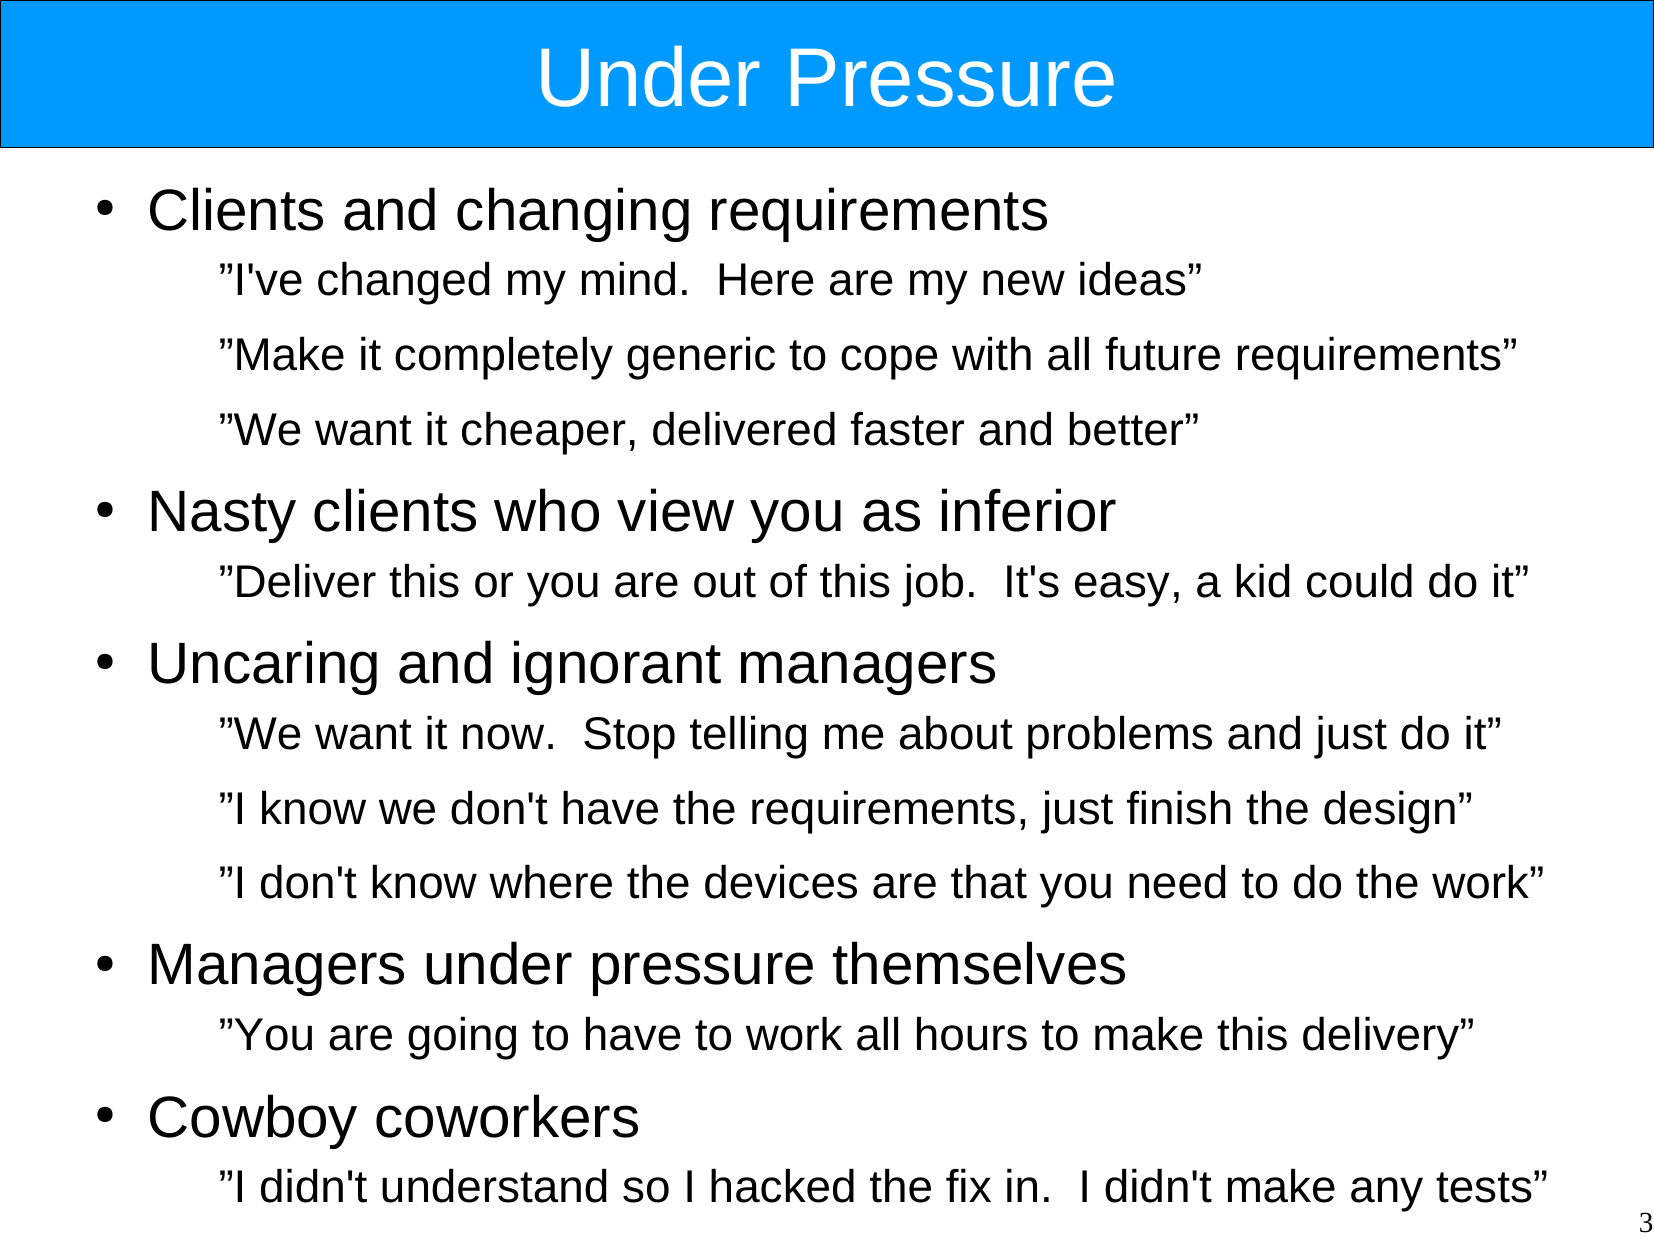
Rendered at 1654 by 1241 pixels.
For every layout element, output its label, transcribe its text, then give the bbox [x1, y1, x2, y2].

title Under Pressure [82, 21, 1571, 135]
list Clients and changing requirements ”I've changed my mind. Here are my new ideas” ”Make it completely generic to cope with all future requirements” ”We want it cheaper, delivered faster and better” Nasty clients who view you as inferior ”Deliver this or you are out of this job. It's easy, a kid could do it” Uncaring and ignorant managers ”We want it now. Stop telling me about problems and just do it” ”I know we don't have the requirements, just finish the design” ”I don't know where the devices are that you need to do the work” Managers under pressure themselves ”You are going to have to work all hours to make this delivery” Cowboy coworkers ”I didn't understand so I hacked the fix in. I didn't make any tests” [76, 177, 1565, 1213]
